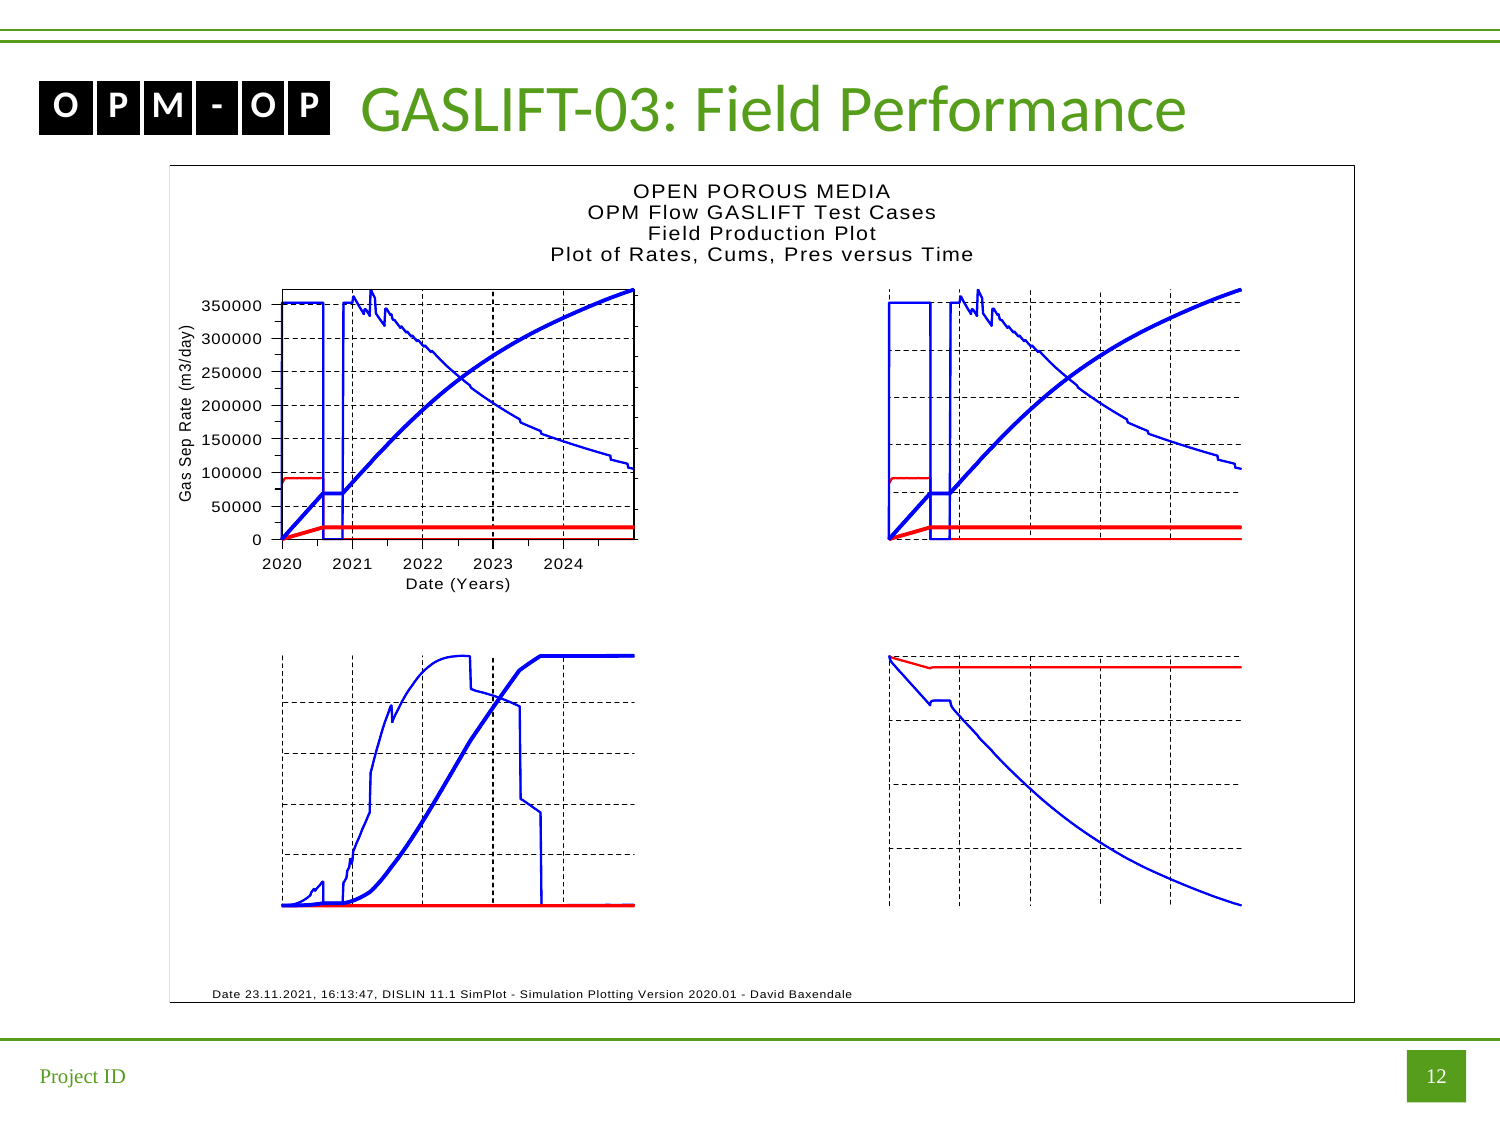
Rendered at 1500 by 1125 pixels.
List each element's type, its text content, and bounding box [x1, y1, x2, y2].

title GASLIFT-03: Field Performance [360, 77, 1425, 153]
picture [169, 165, 1356, 1004]
